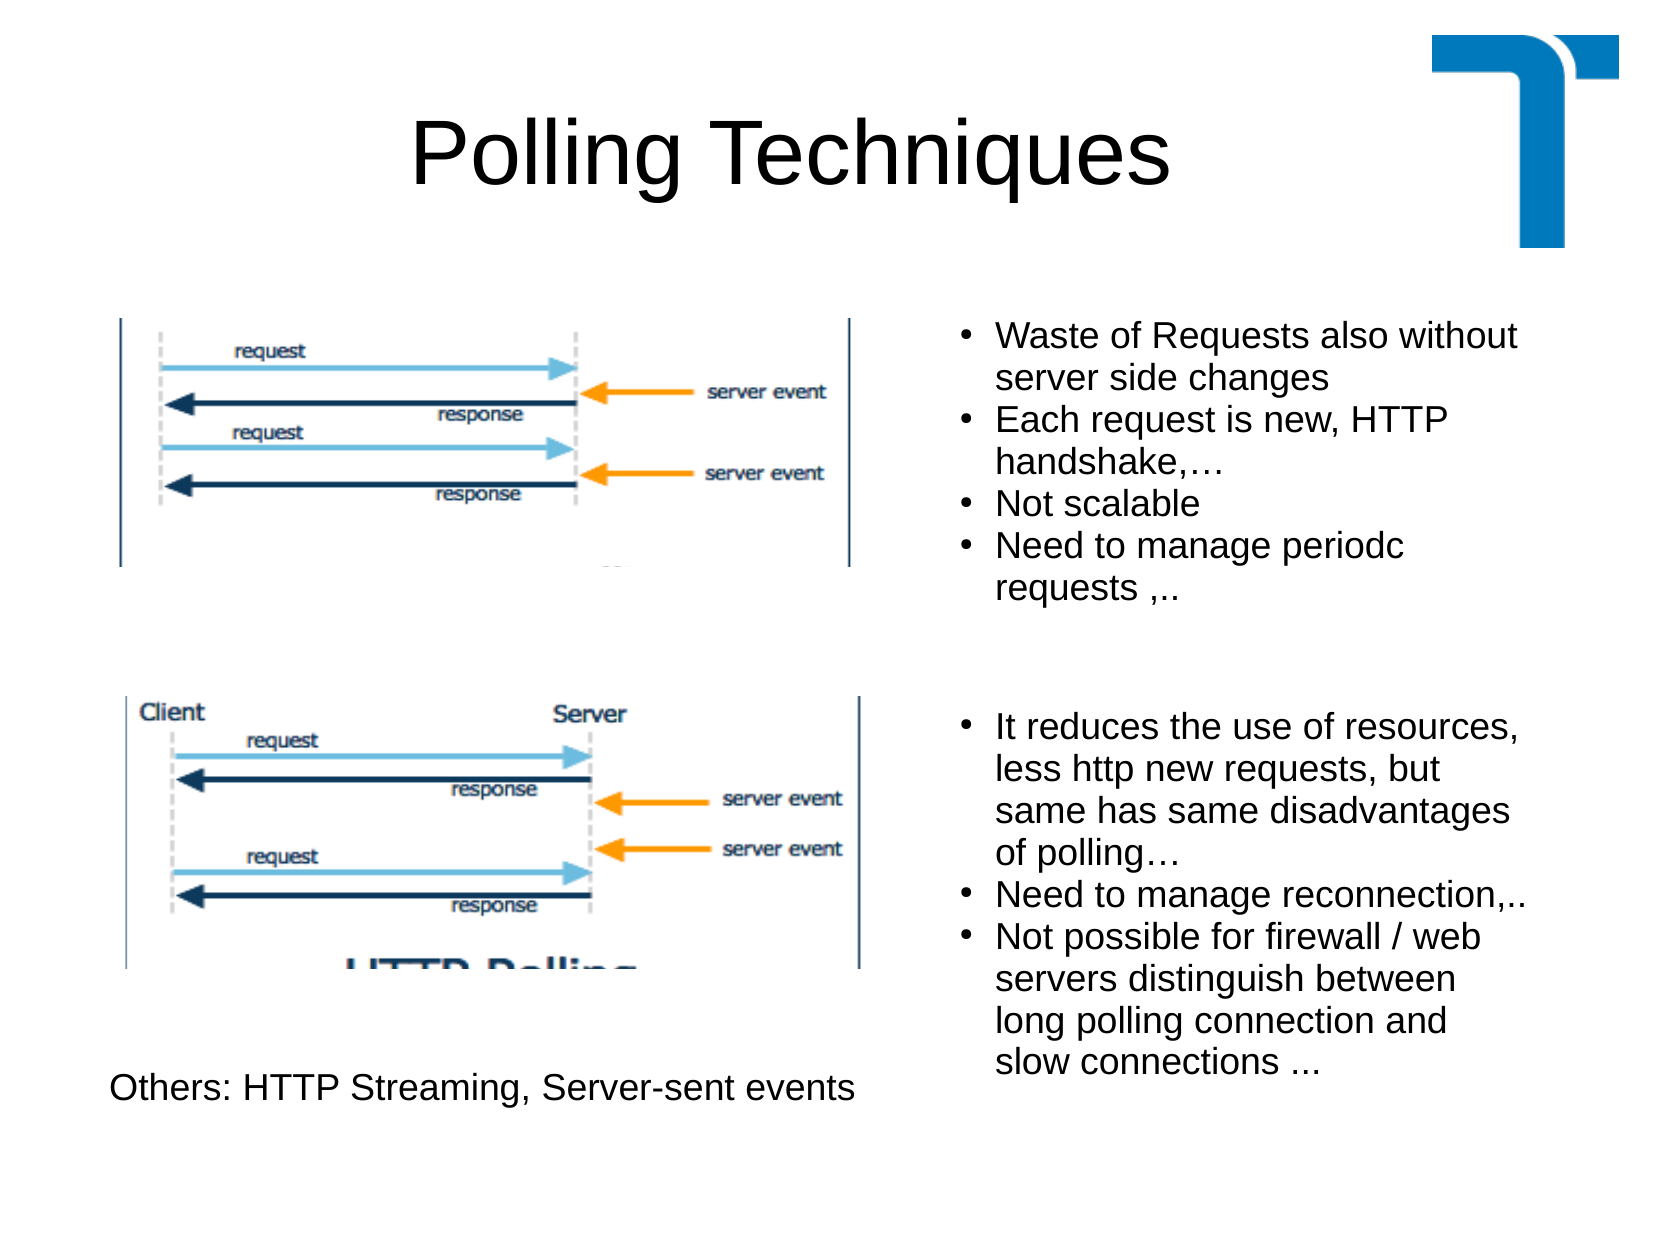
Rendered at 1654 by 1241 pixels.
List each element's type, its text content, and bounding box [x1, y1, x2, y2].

picture [118, 318, 851, 567]
picture [1432, 35, 1619, 248]
text_box It reduces the use of resources, less http new requests, but same has same disadvantages of polling… Need to manage reconnection,.. Not possible for firewall / web servers distinguish between long polling connection and slow connections ... [944, 697, 1548, 1091]
picture [125, 696, 863, 969]
title Polling Techniques [82, 49, 1501, 257]
text_box Others: HTTP Streaming, Server-sent events [94, 1058, 886, 1158]
text_box Waste of Requests also without server side changes Each request is new, HTTP handshake,… Not scalable Need to manage periodc requests ,.. [944, 307, 1548, 616]
